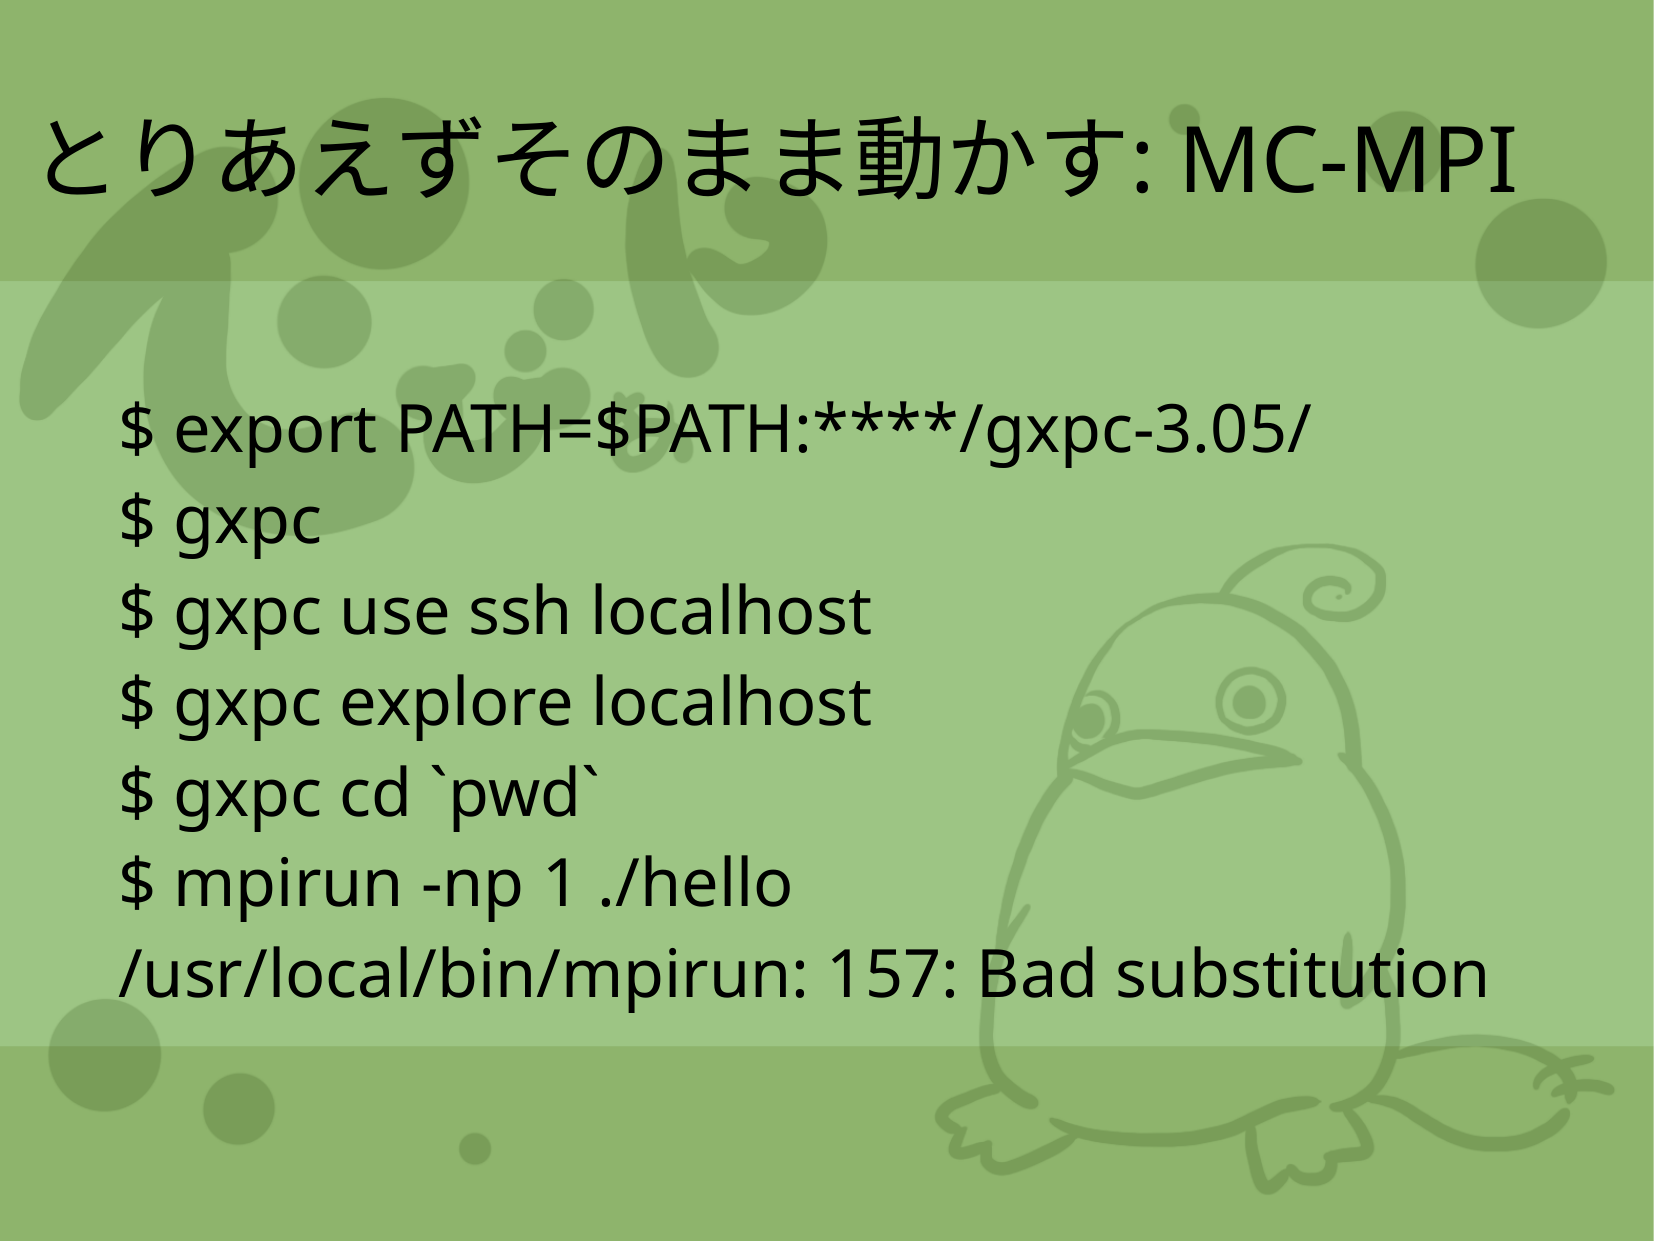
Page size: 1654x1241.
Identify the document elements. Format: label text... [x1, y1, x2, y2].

title とりあえずそのまま動かす: MC-MPI [29, 56, 1625, 250]
subtitle $ export PATH=$PATH:****/gxpc-3.05/ $ gxpc $ gxpc use ssh localhost $ gxpc explore localhost $ gxpc cd `pwd` $ mpirun -np 1 ./hello /usr/local/bin/mpirun: 157: Bad substitution [82, 297, 1571, 1102]
picture [0, 0, 1654, 1241]
